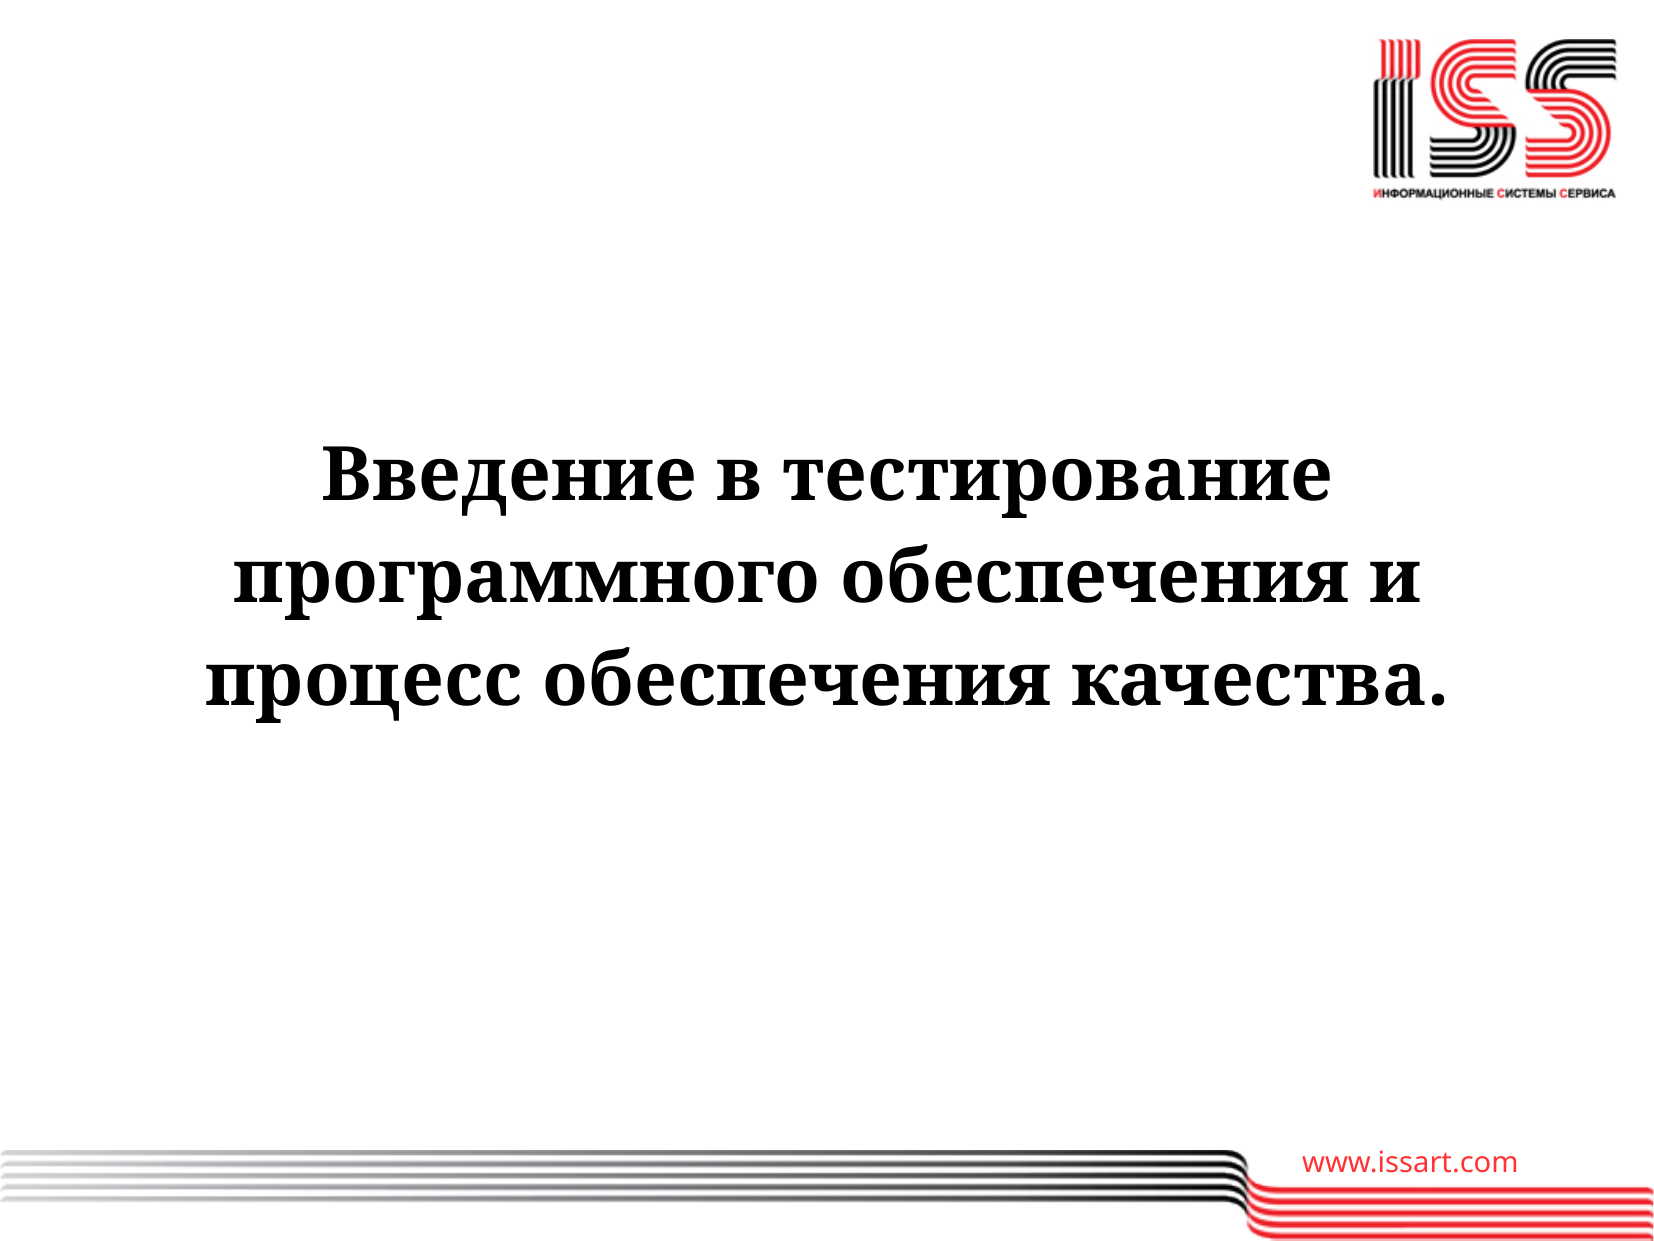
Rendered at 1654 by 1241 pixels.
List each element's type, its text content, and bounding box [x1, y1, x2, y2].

picture [0, 1150, 1654, 1241]
title Введение в тестирование программного обеспечения и процесс обеспечения качества. [129, 438, 1526, 709]
text_box www.issart.com [1287, 1133, 1619, 1184]
picture [1372, 39, 1619, 201]
